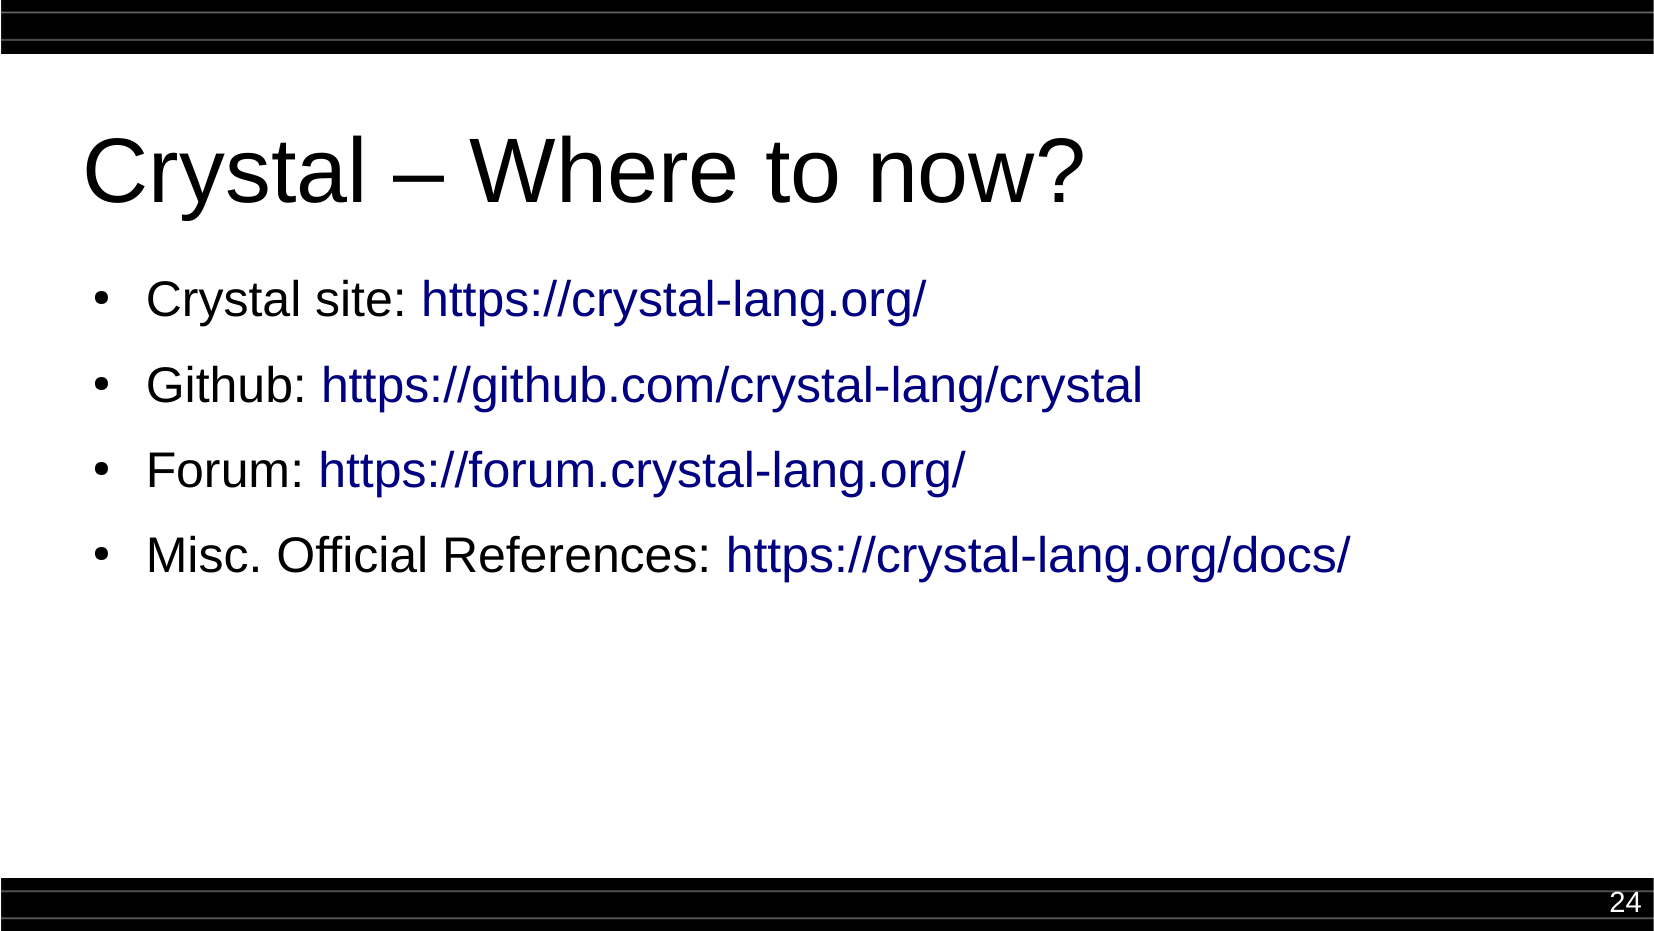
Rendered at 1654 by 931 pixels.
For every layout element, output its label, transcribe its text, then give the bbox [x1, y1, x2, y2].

title Crystal – Where to now? [82, 92, 1571, 249]
list Crystal site: https://crystal-lang.org/ Github: https://github.com/crystal-lang/crystal Forum: https://forum.crystal-lang.org/ Misc. Official References: https://crystal-lang.org/docs/ [75, 271, 1564, 851]
picture [1, 0, 1654, 54]
picture [1, 878, 1654, 931]
